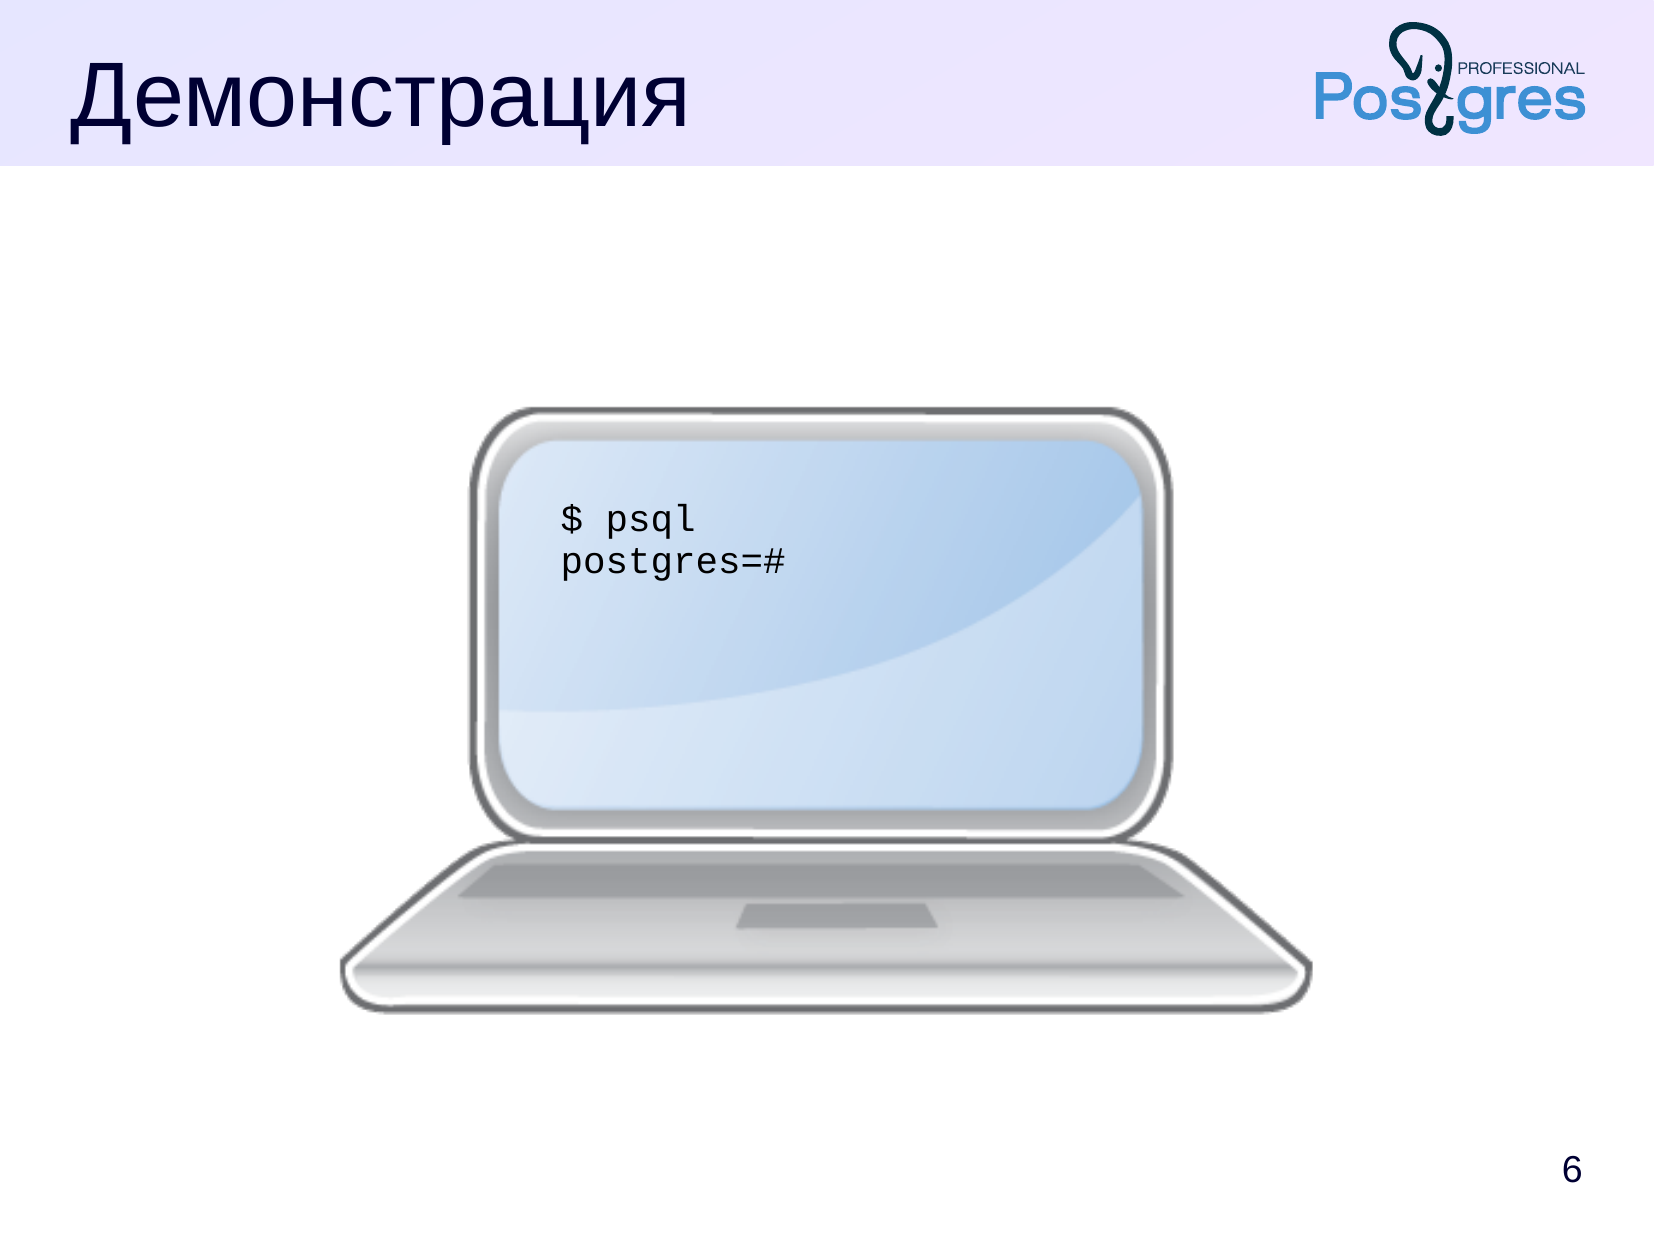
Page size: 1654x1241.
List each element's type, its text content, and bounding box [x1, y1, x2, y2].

picture [298, 365, 1356, 1058]
title Демонстрация [70, 43, 1241, 147]
